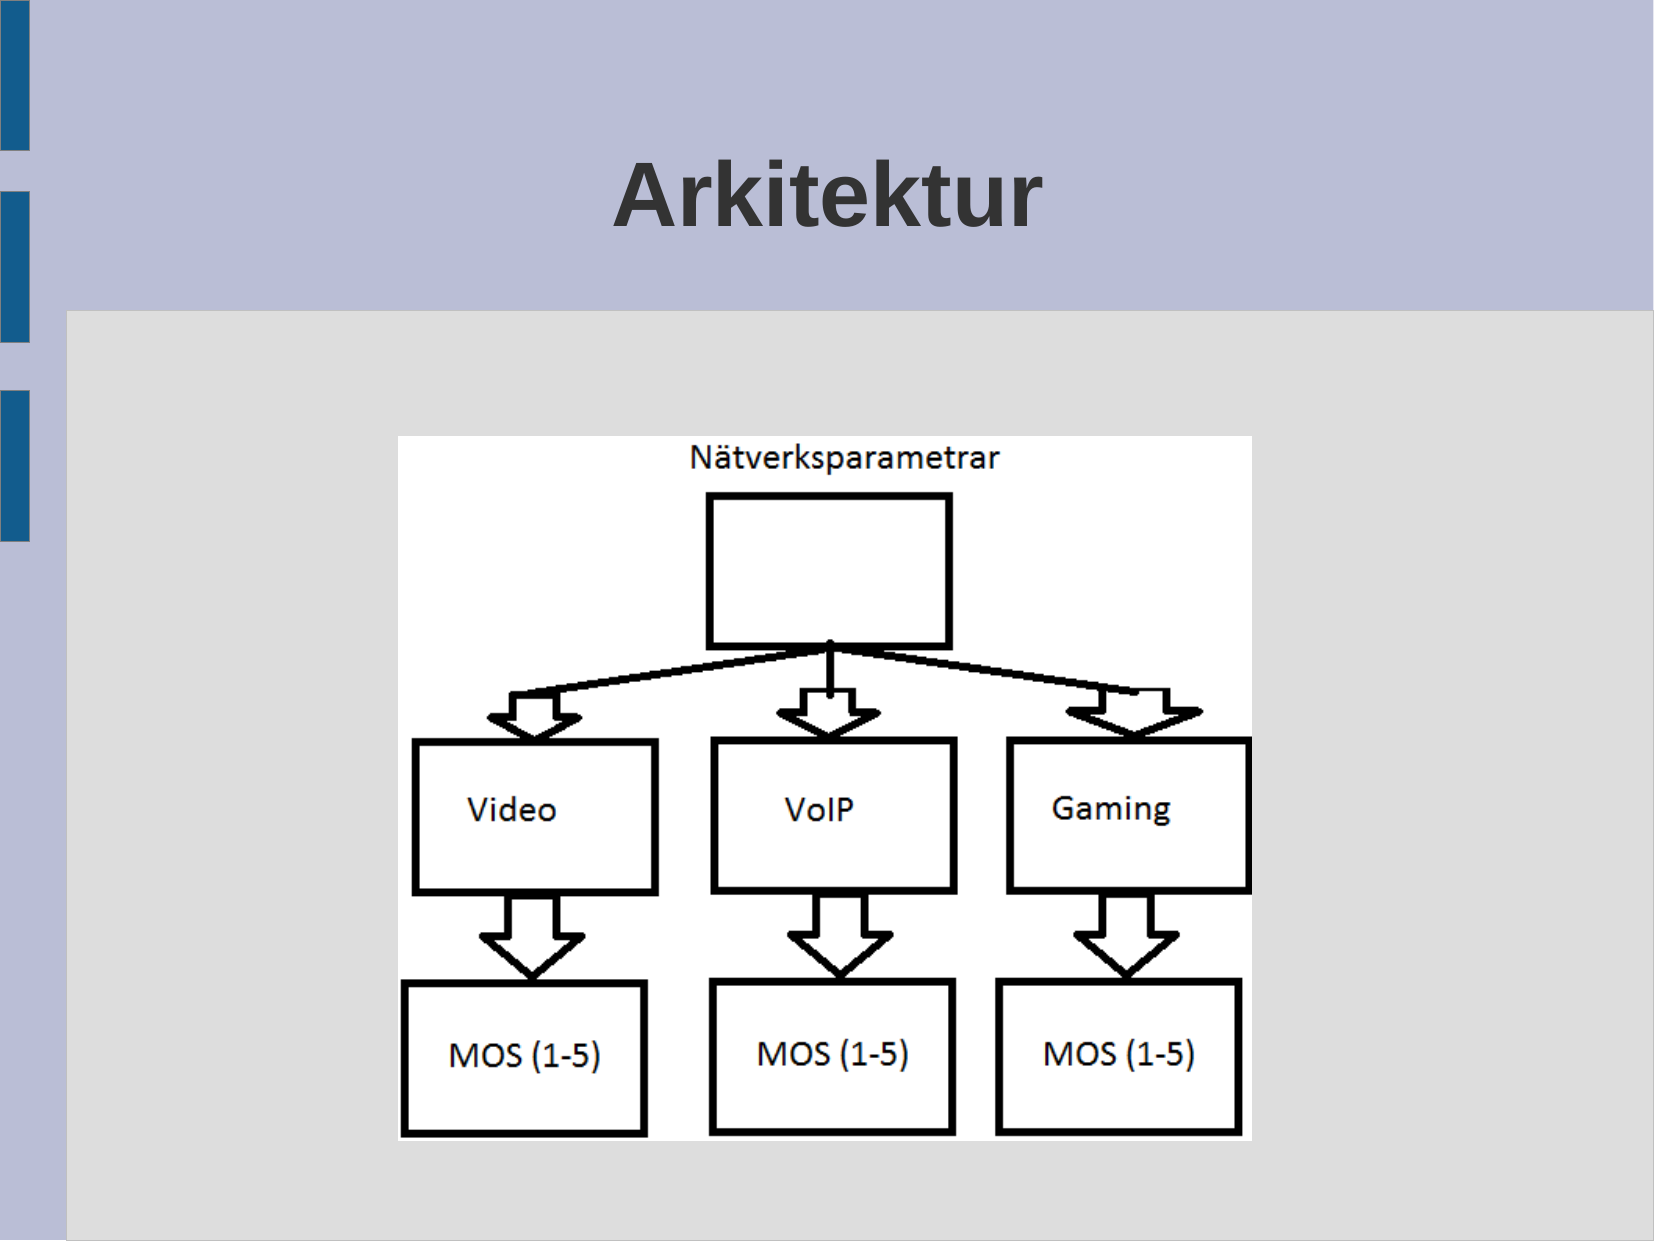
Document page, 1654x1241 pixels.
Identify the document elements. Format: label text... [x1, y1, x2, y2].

title Arkitektur [121, 91, 1534, 299]
picture [398, 436, 1252, 1141]
